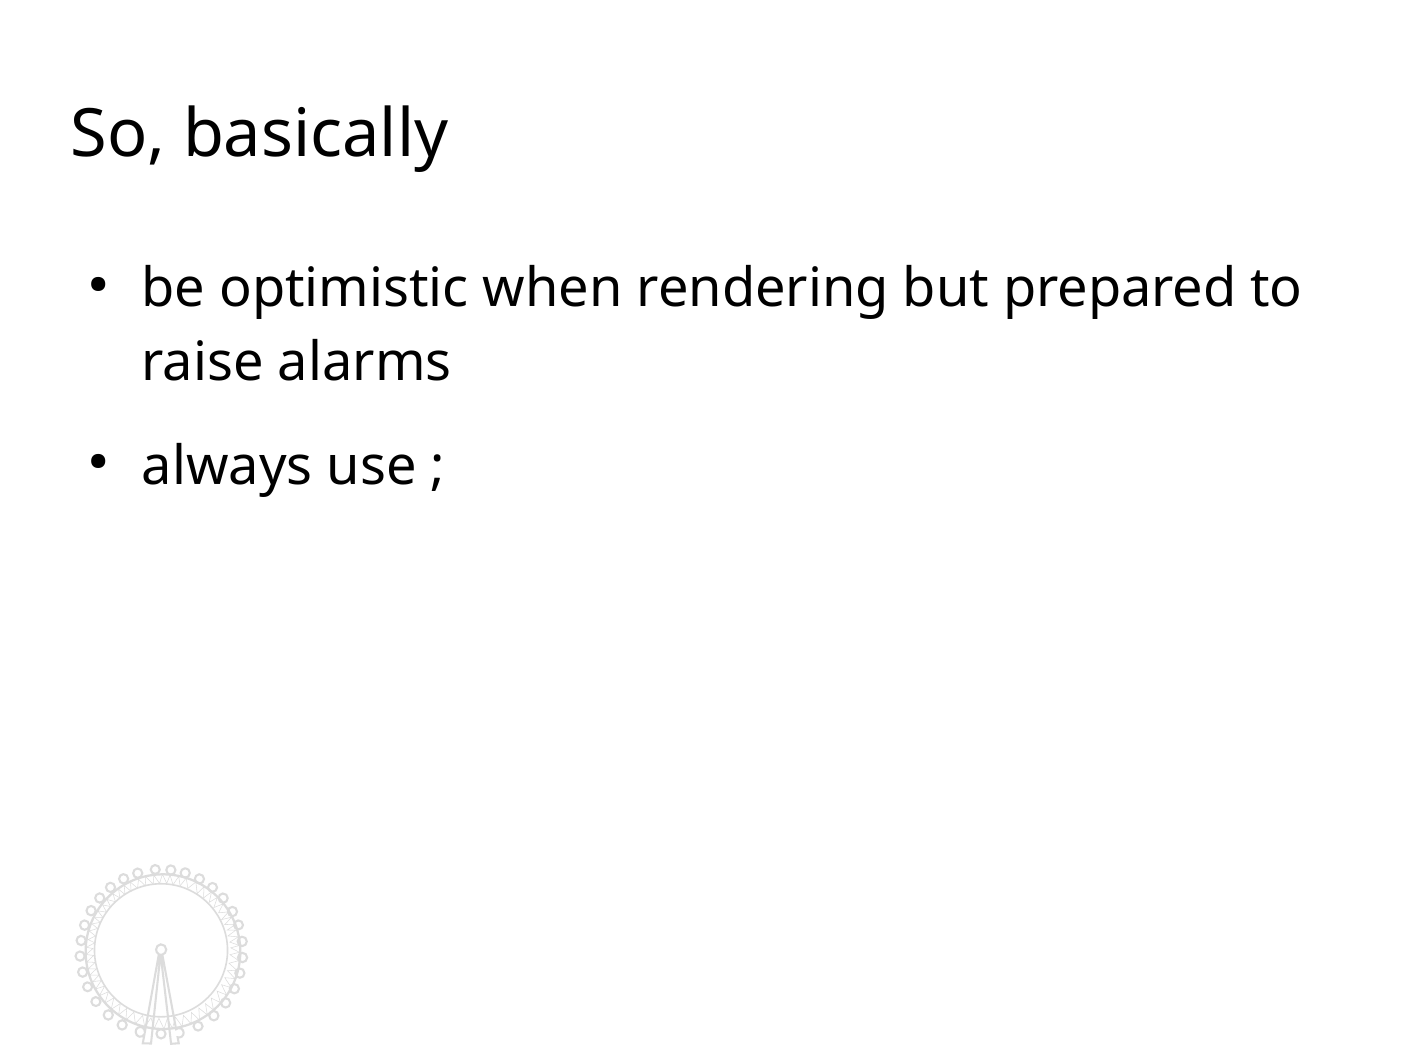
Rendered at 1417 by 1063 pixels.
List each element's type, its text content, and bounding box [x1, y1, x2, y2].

title So, basically [70, 42, 1346, 220]
list be optimistic when rendering but prepared to raise alarms always use ; [70, 248, 1318, 865]
